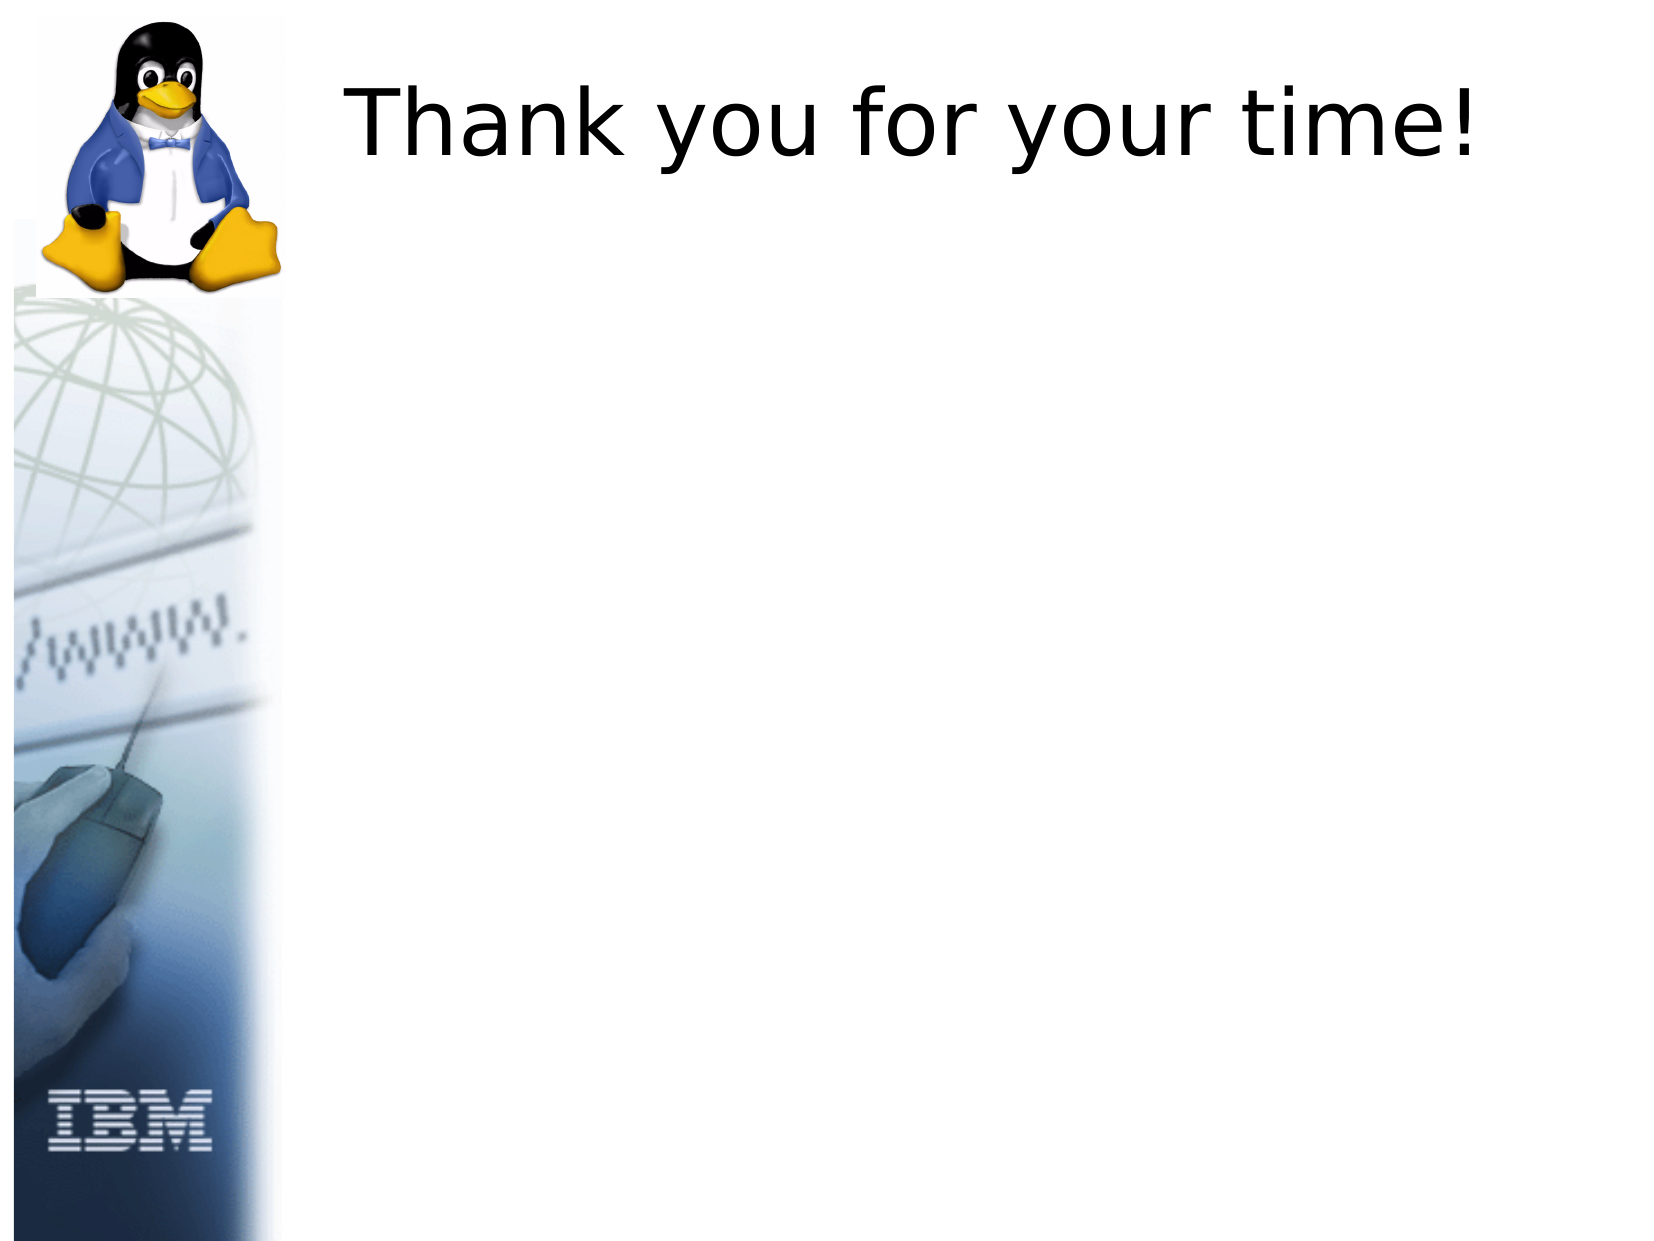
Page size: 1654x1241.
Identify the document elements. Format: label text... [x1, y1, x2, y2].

title Thank you for your time! [301, 39, 1528, 209]
